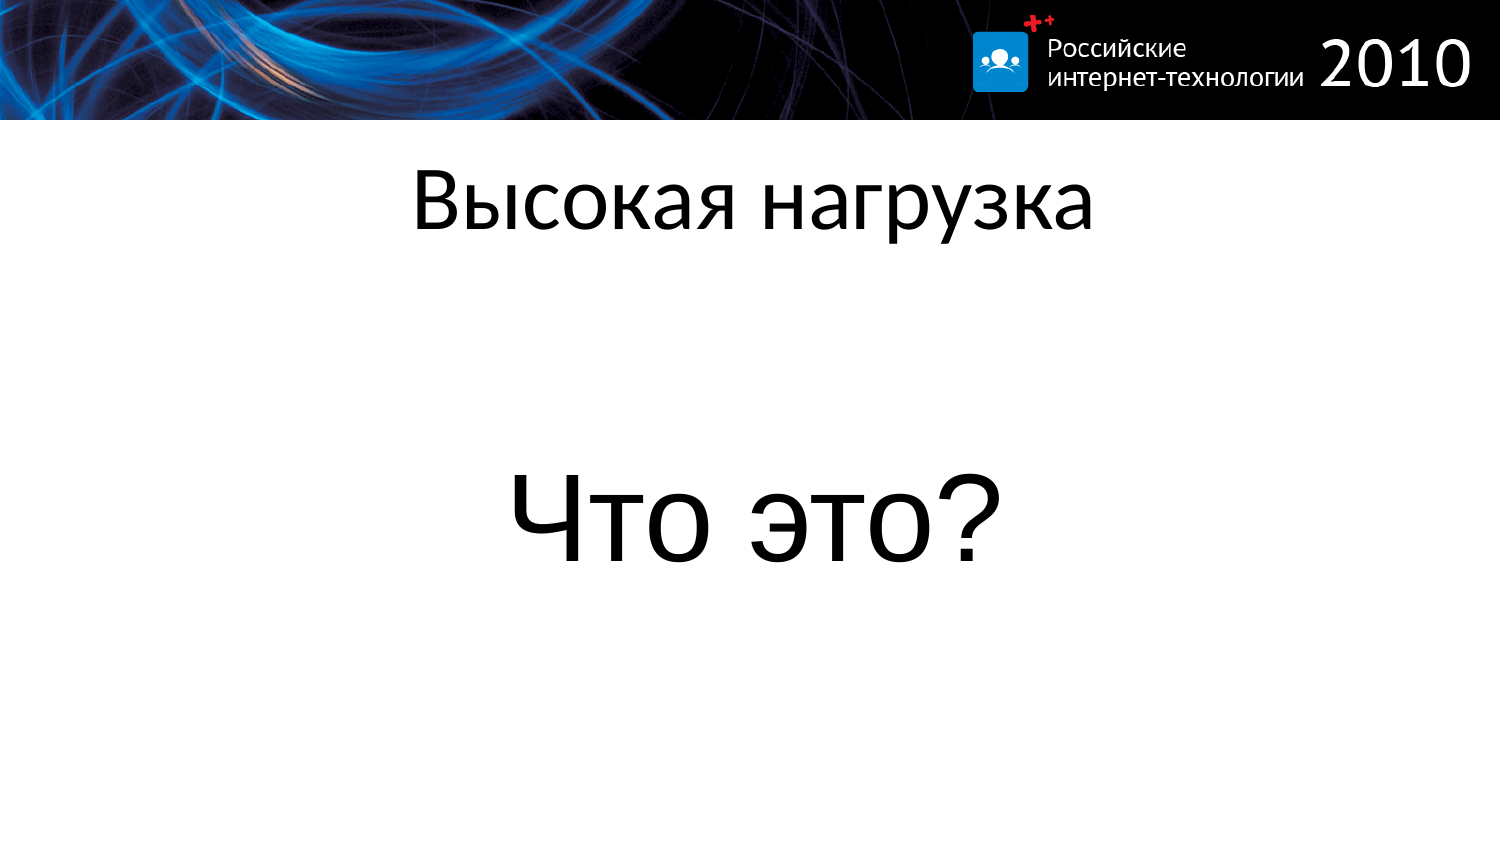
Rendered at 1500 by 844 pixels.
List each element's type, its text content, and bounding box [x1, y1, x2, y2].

subtitle Что это? [79, 272, 1430, 765]
picture [0, 0, 1500, 120]
title Высокая нагрузка [79, 149, 1430, 264]
